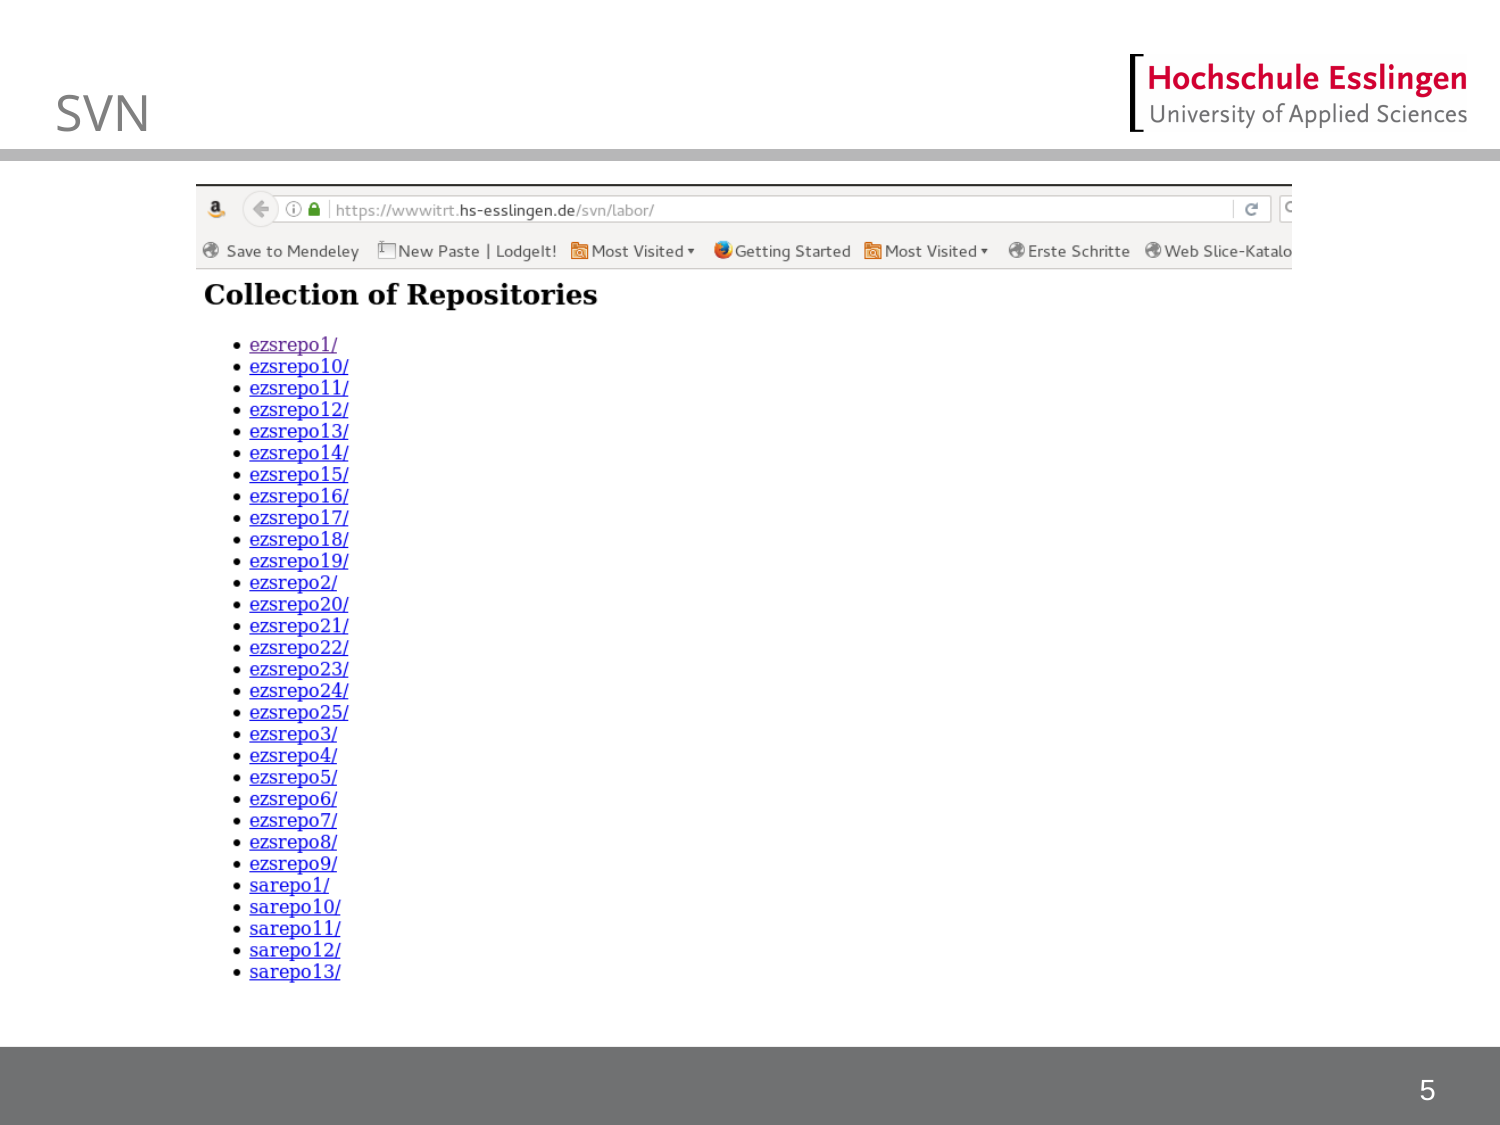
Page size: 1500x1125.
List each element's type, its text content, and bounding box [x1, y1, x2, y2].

title SVN [41, 6, 1105, 149]
picture [1130, 54, 1467, 132]
picture [196, 184, 1292, 985]
